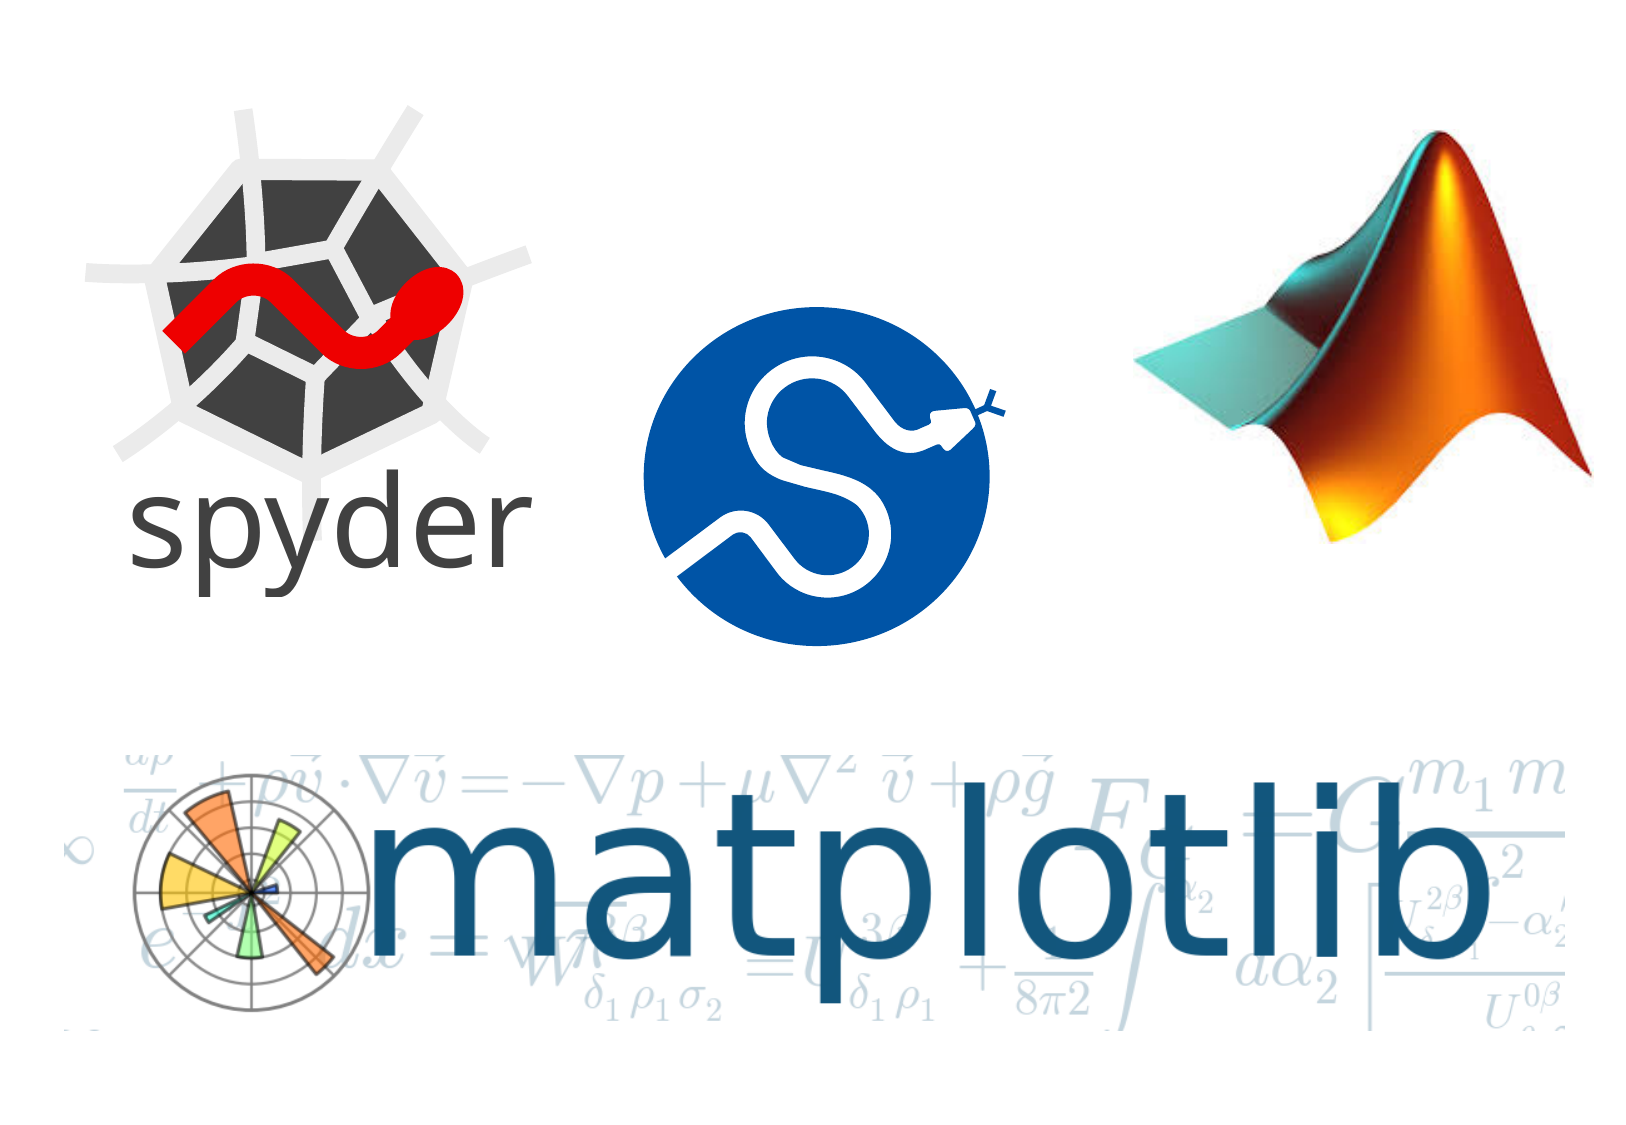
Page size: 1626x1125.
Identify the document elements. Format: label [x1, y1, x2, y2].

picture [643, 307, 1006, 647]
picture [64, 755, 1565, 1031]
picture [1133, 129, 1594, 544]
picture [59, 100, 556, 597]
